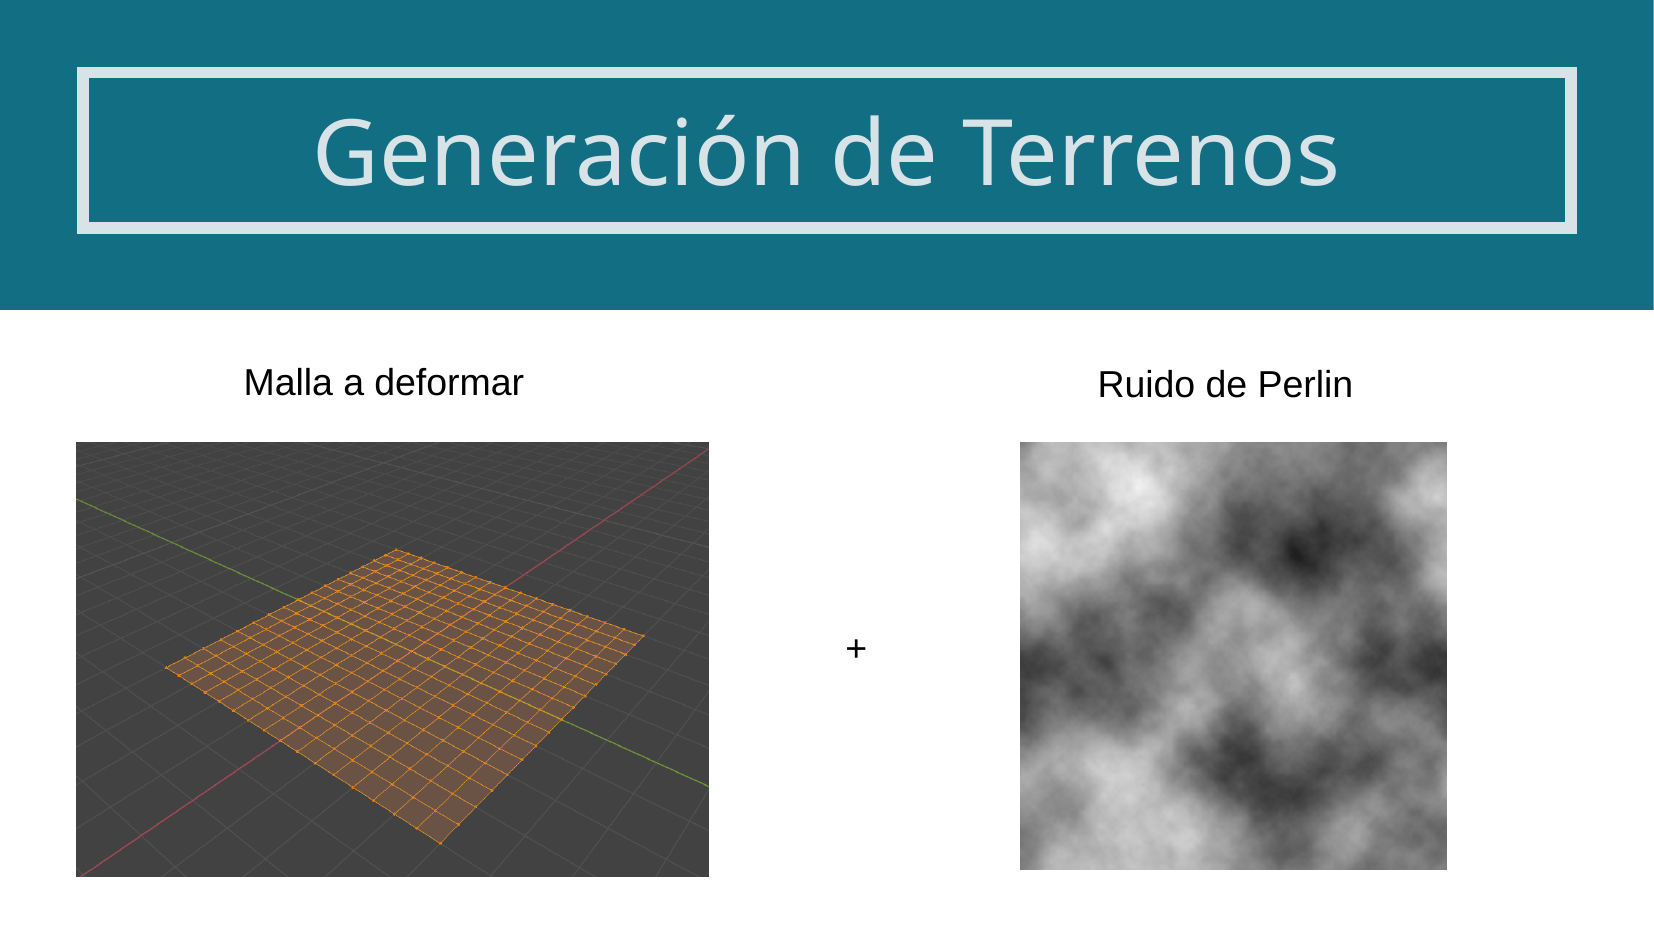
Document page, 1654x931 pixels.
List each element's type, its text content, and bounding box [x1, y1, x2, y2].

picture [0, 0, 1654, 931]
text_box Malla a deformar [59, 354, 709, 412]
text_box Ruido de Perlin [1003, 356, 1447, 414]
text_box + [531, 620, 1182, 677]
title Generación de Terrenos [82, 72, 1571, 228]
